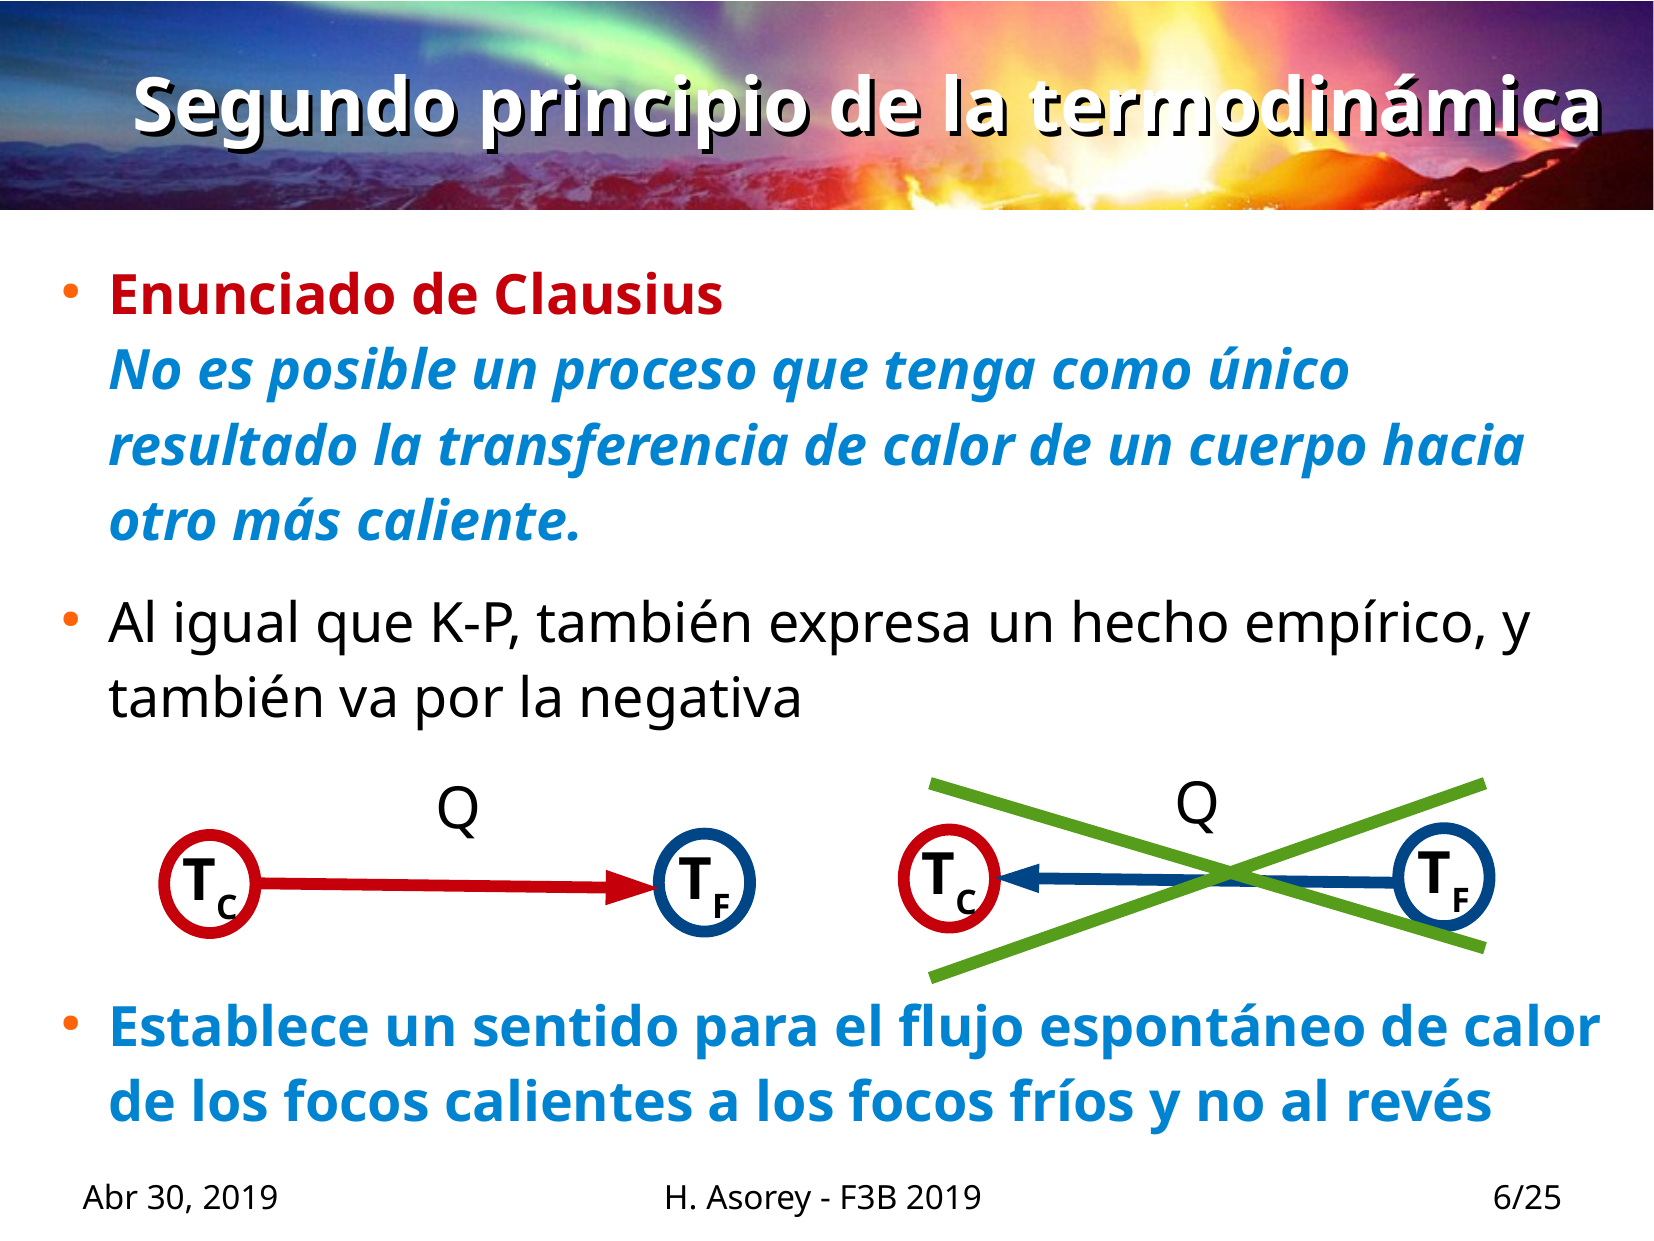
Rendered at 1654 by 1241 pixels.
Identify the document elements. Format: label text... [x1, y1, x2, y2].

text_box TC [164, 834, 256, 934]
text_box TF [1398, 828, 1490, 927]
picture [0, 1, 1654, 210]
list Enunciado de Clausius No es posible un proceso que tenga como único resultado la transferencia de calor de un cuerpo hacia otro más caliente. Al igual que K-P, también expresa un hecho empírico, y también va por la negativa Establece un sentido para el flujo espontáneo de calor de los focos calientes a los focos fríos y no al revés [45, 255, 1606, 1156]
title Segundo principio de la termodinámica [45, 15, 1606, 191]
text_box TC [903, 829, 995, 928]
text_box TF [658, 833, 751, 932]
